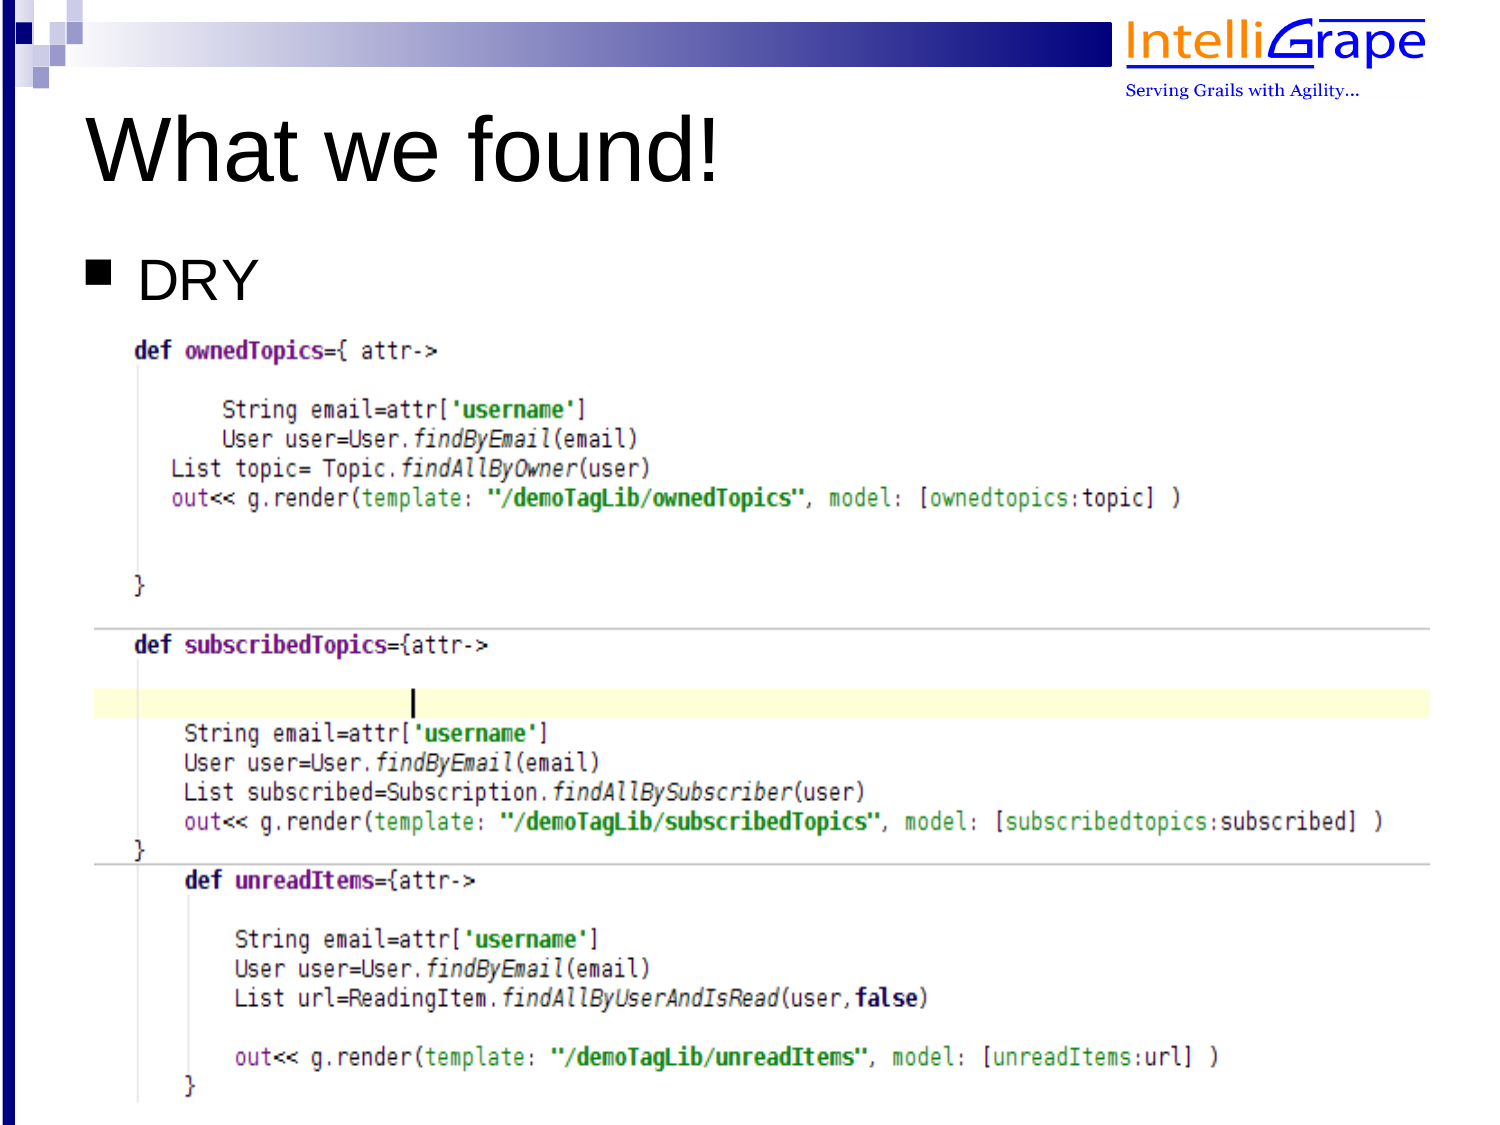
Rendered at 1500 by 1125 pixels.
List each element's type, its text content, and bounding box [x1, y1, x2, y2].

text_box DRY [67, 236, 1418, 319]
picture [94, 336, 1430, 1111]
text_box What we found! [70, 34, 1421, 260]
picture [1125, 12, 1425, 100]
